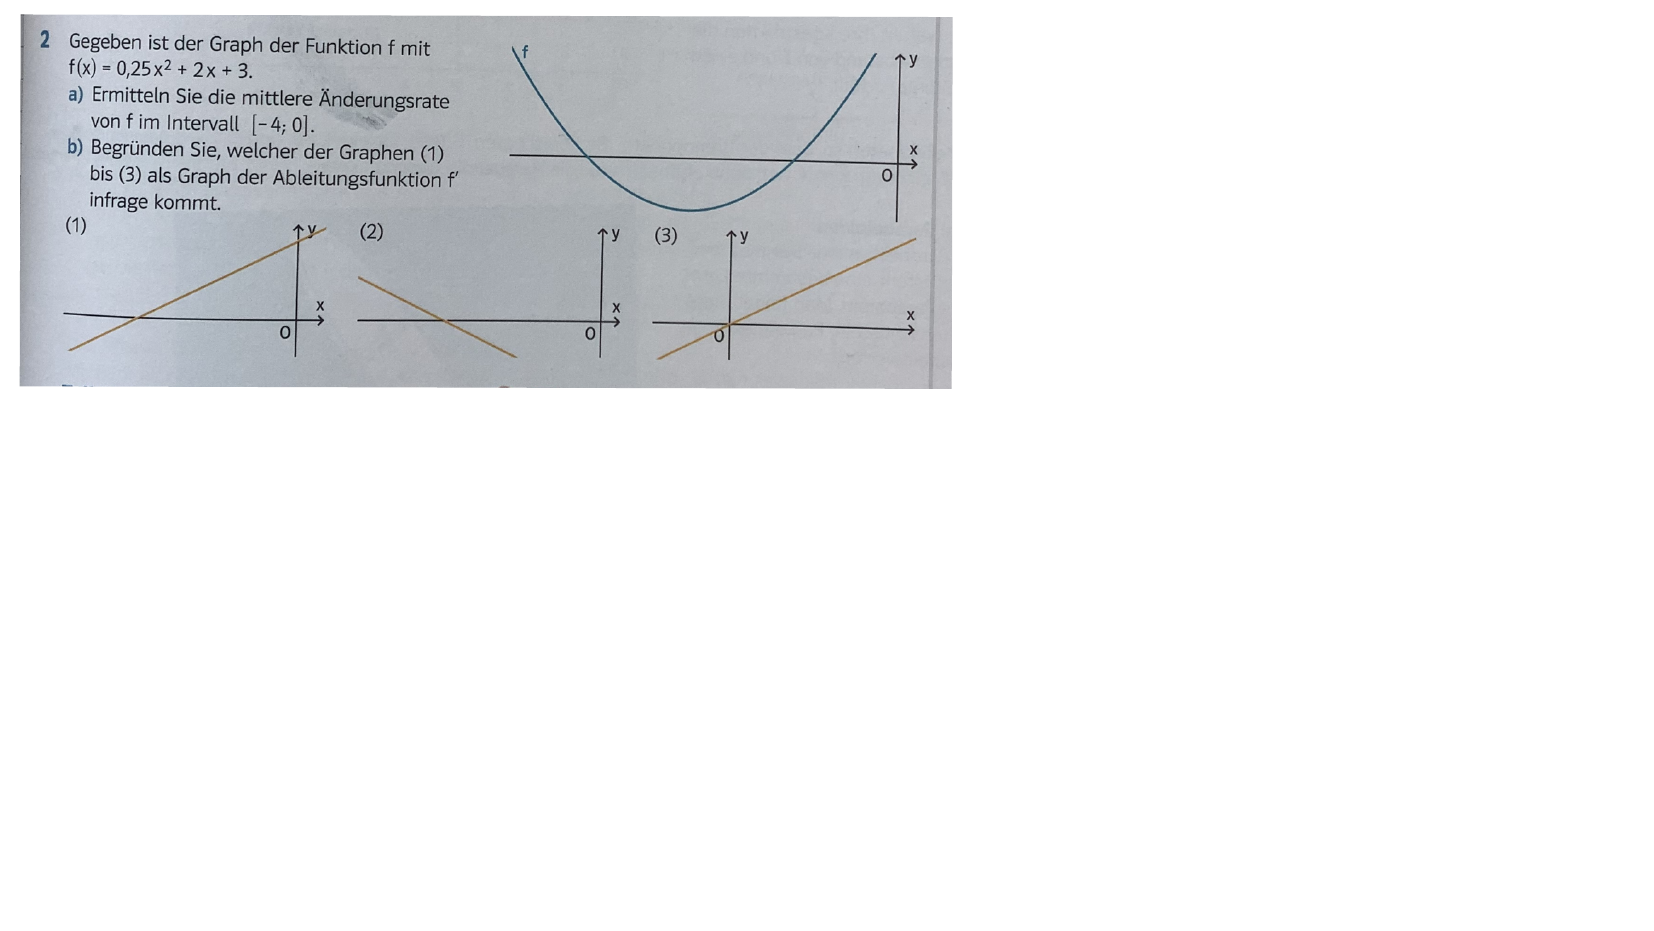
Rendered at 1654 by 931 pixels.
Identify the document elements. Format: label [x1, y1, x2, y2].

picture [19, 14, 953, 389]
